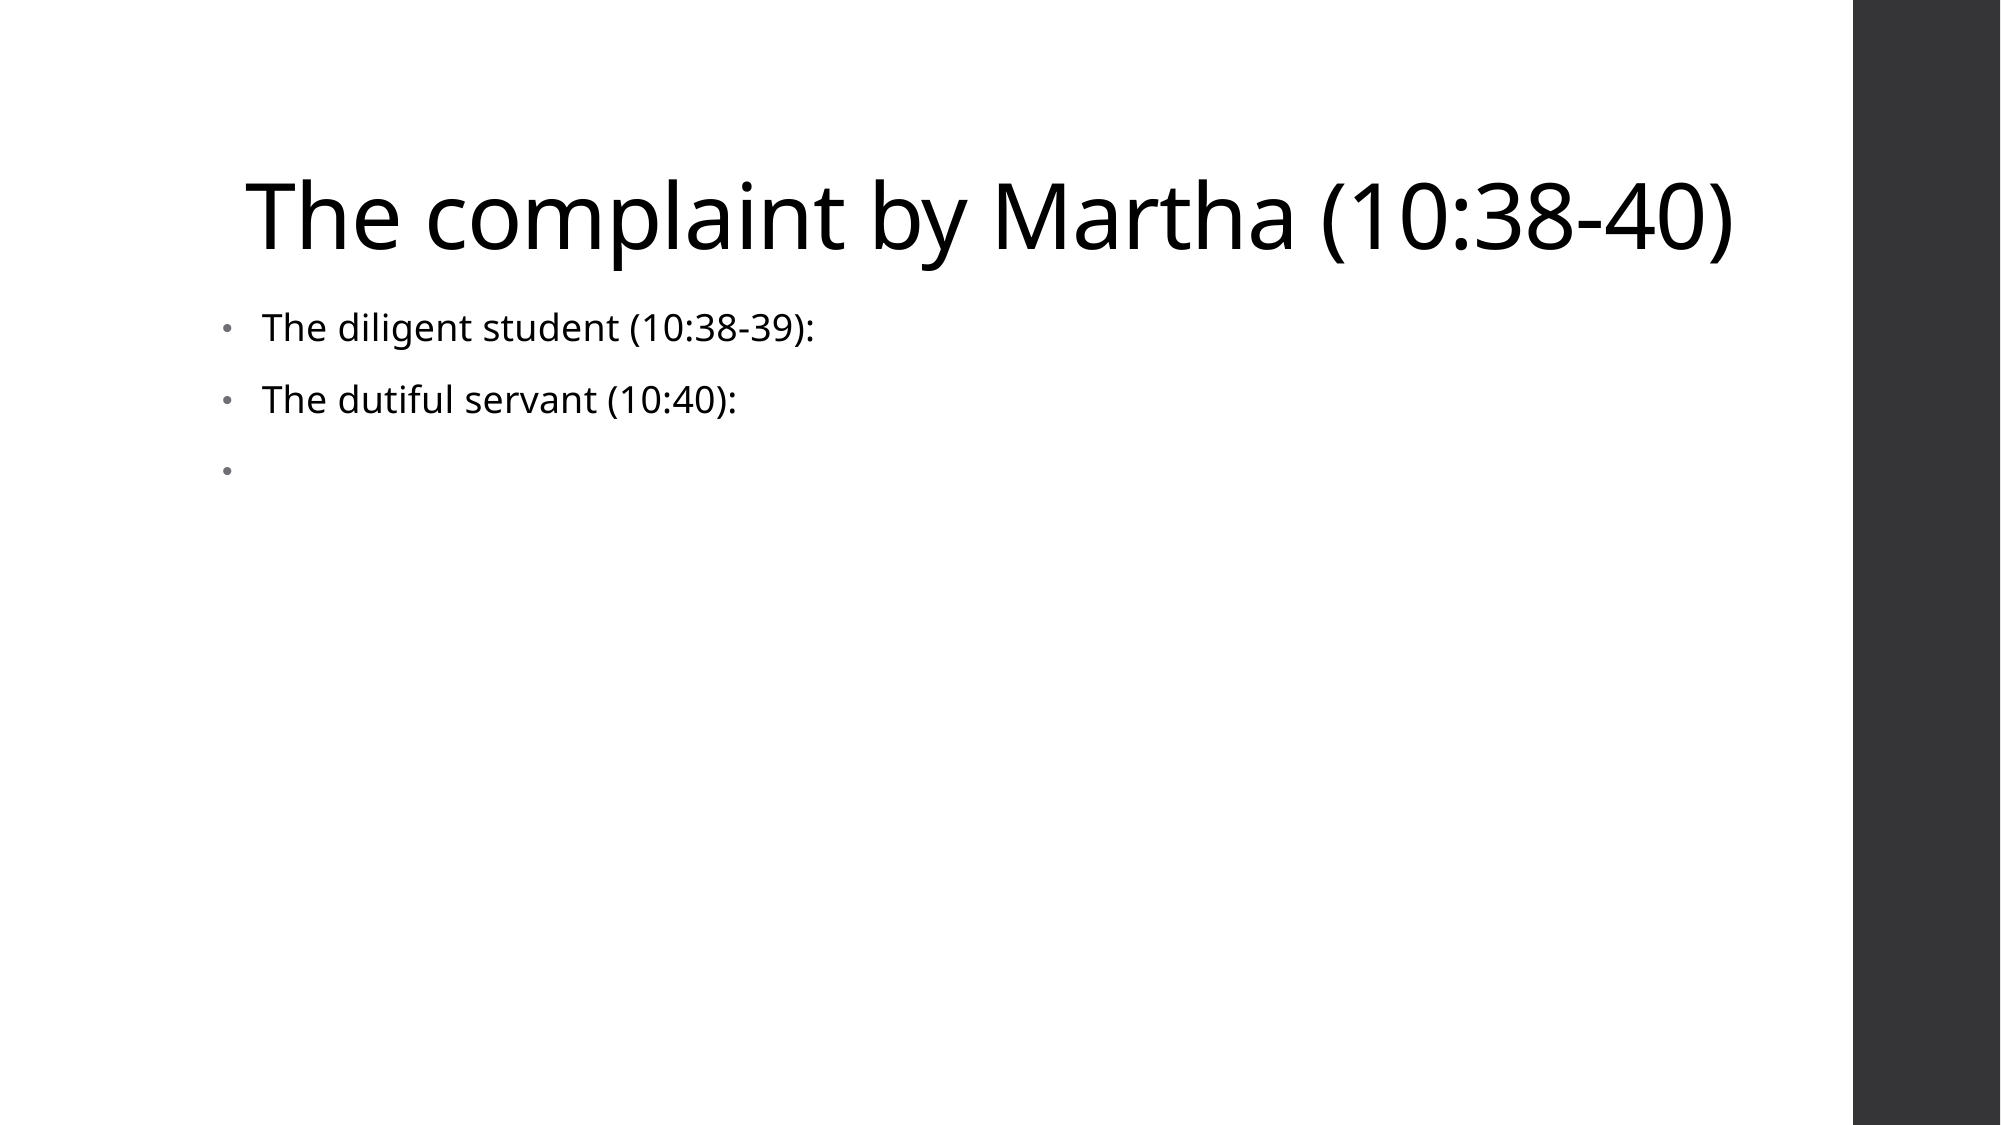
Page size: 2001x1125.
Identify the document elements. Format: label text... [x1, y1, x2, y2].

title The complaint by Martha (10:38-40) [206, 60, 1797, 278]
list The diligent student (10:38-39): The dutiful servant (10:40): [206, 299, 1617, 1014]
